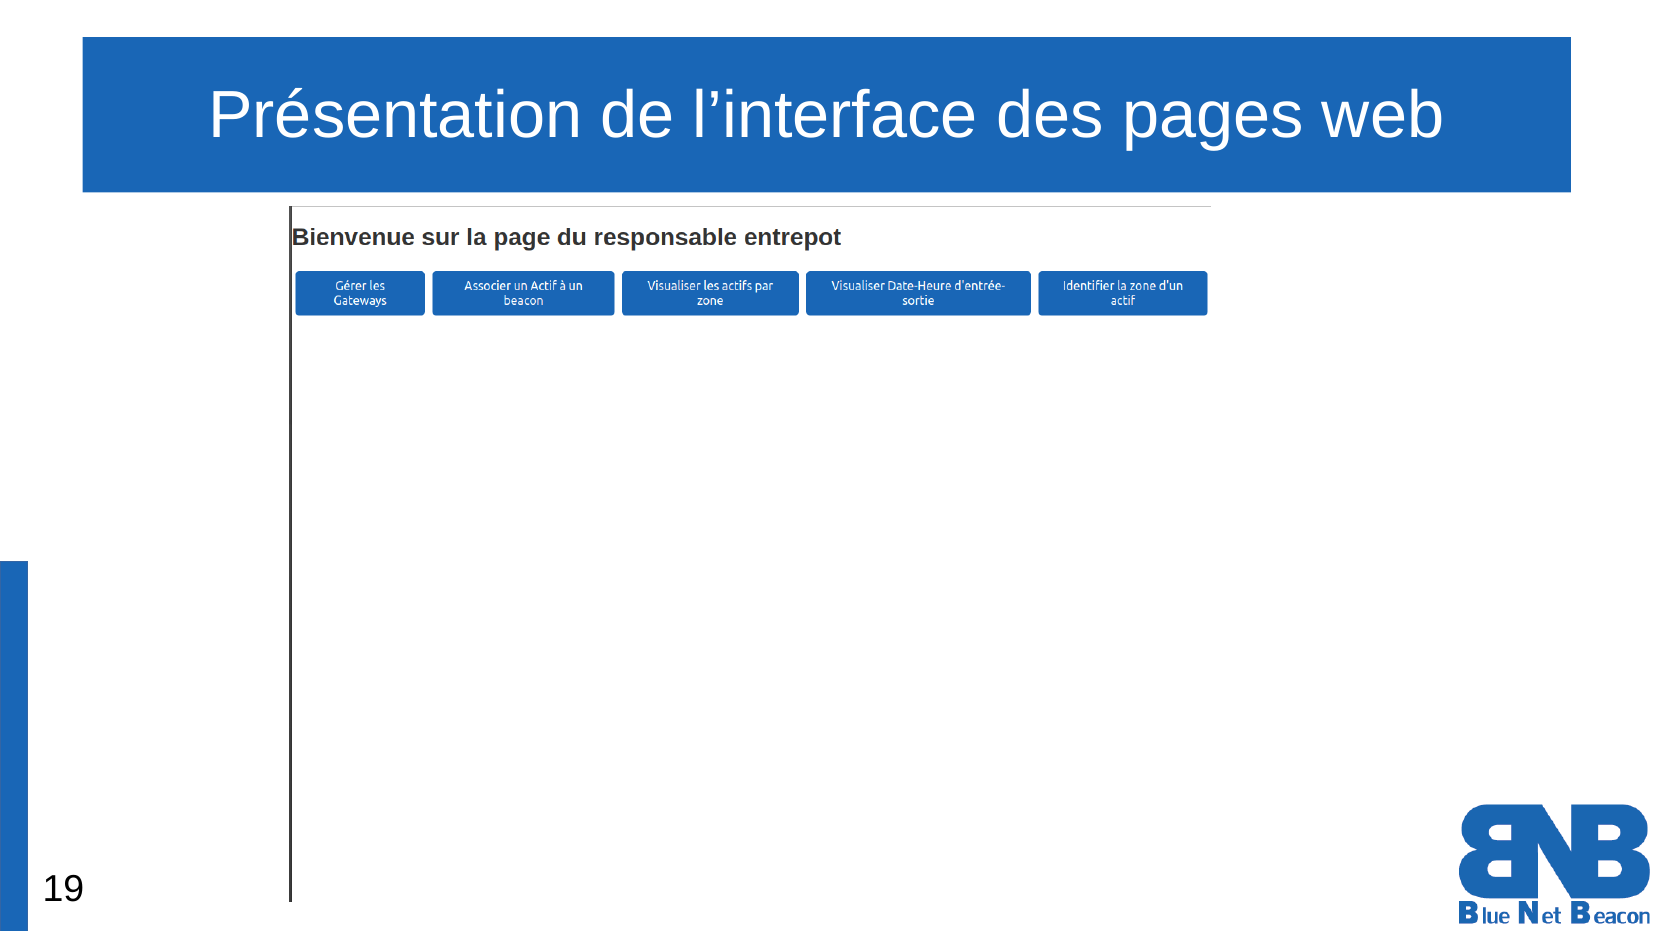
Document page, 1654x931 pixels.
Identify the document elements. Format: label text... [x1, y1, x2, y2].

picture [289, 206, 1211, 902]
title Présentation de l’interface des pages web [82, 37, 1571, 193]
text_box <numéro> [27, 860, 657, 931]
picture [1459, 797, 1650, 930]
text_box [0, 561, 28, 931]
